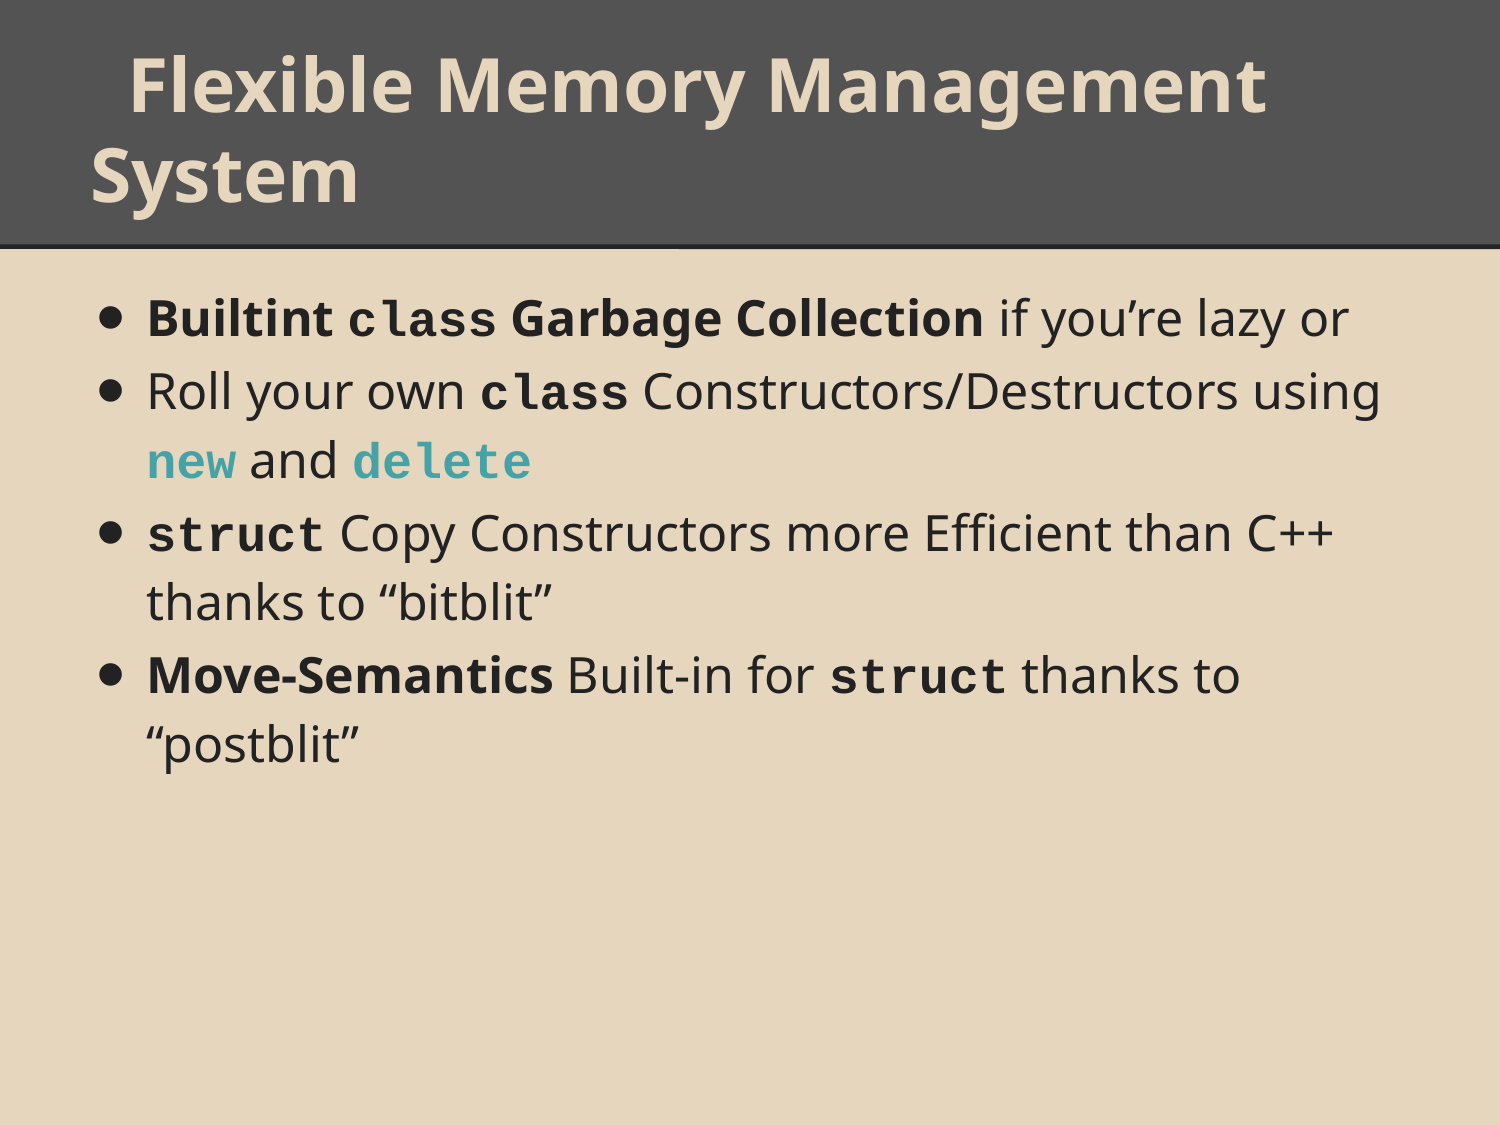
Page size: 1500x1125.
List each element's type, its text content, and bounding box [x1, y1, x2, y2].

list Builtint class Garbage Collection if you’re lazy or Roll your own class Constructors/Destructors using new and delete struct Copy Constructors more Efficient than C++ thanks to “bitblit” Move-Semantics Built-in for struct thanks to “postblit” [75, 262, 1425, 1078]
title Flexible Memory Management System [75, 45, 1425, 233]
